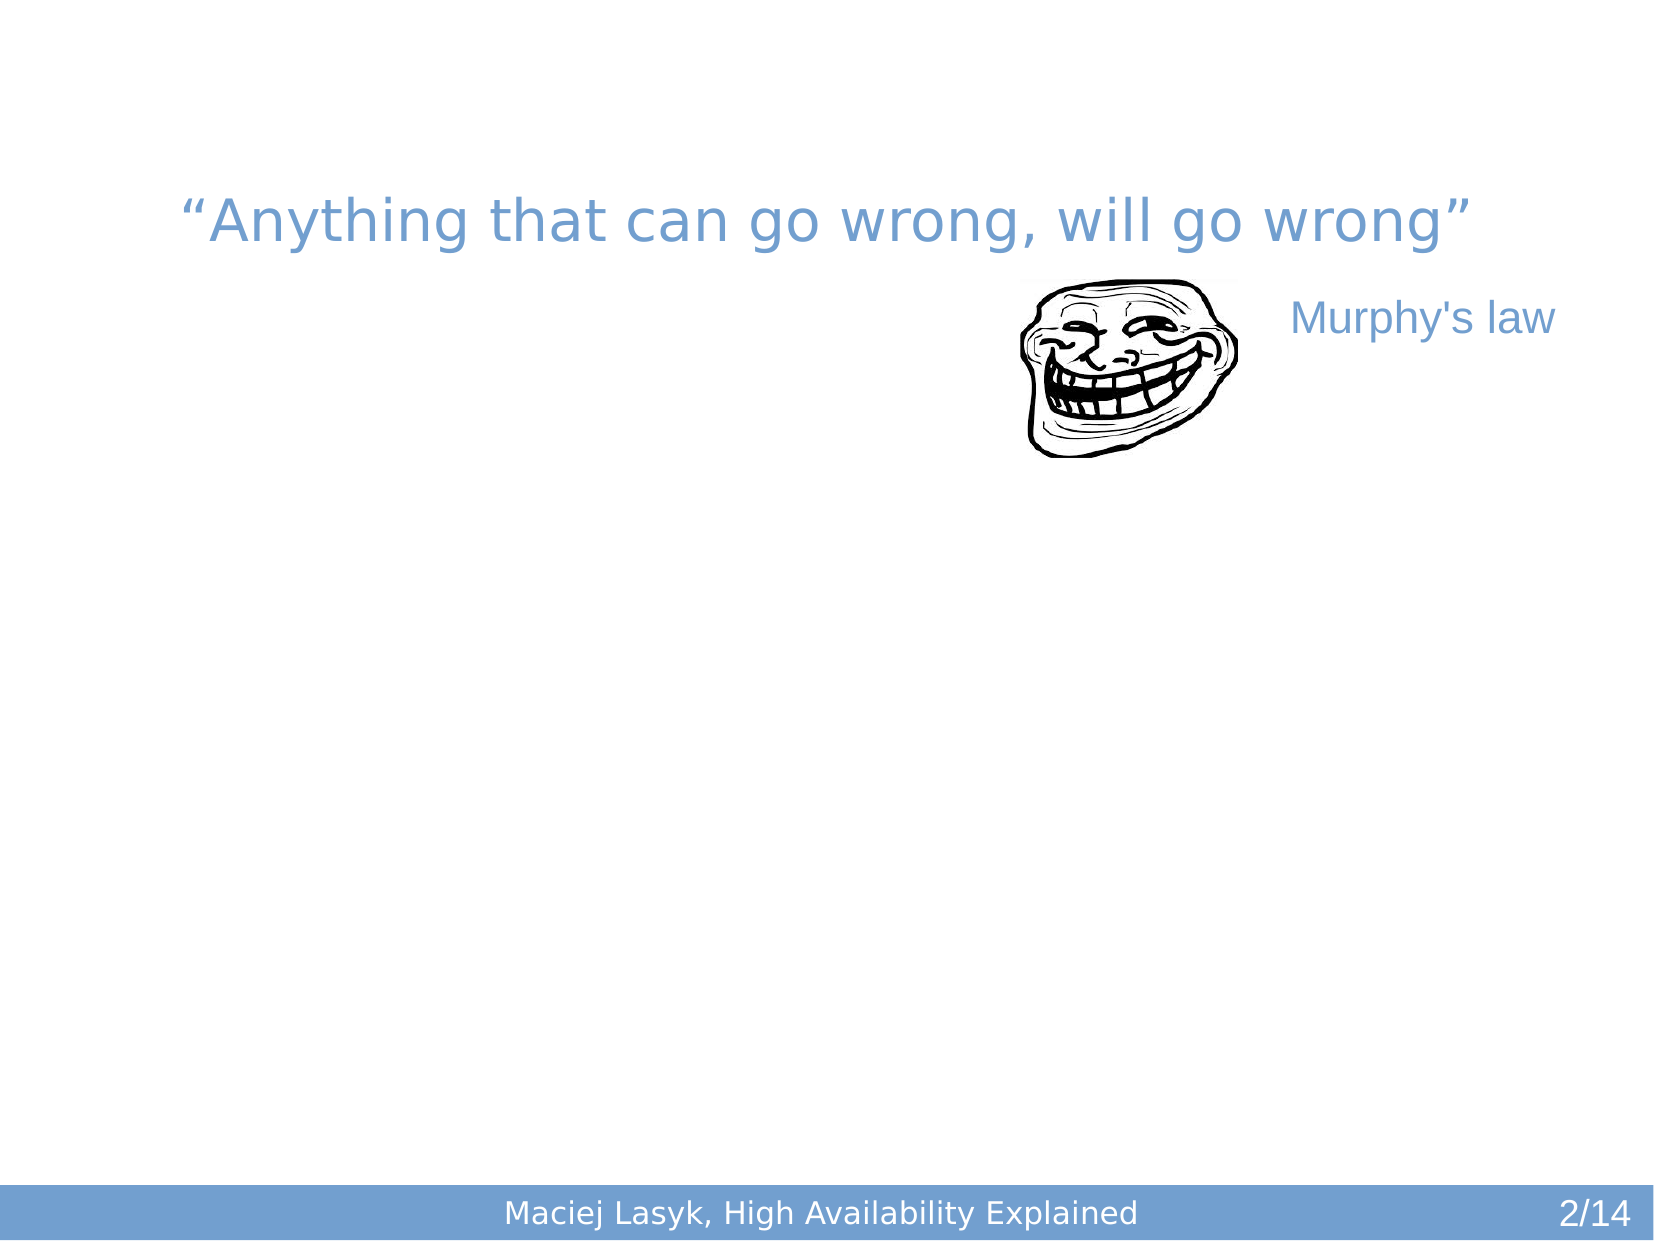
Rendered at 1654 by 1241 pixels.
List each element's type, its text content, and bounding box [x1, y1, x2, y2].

text_box “Anything that can go wrong, will go wrong” [164, 180, 1490, 263]
text_box [0, 1185, 1533, 1241]
picture [1020, 279, 1238, 458]
text_box Murphy's law [1275, 285, 1571, 352]
text_box 2/14 [1533, 1185, 1647, 1241]
text_box Maciej Lasyk, High Availability Explained [489, 1188, 1165, 1240]
text_box [1647, 1185, 1654, 1241]
